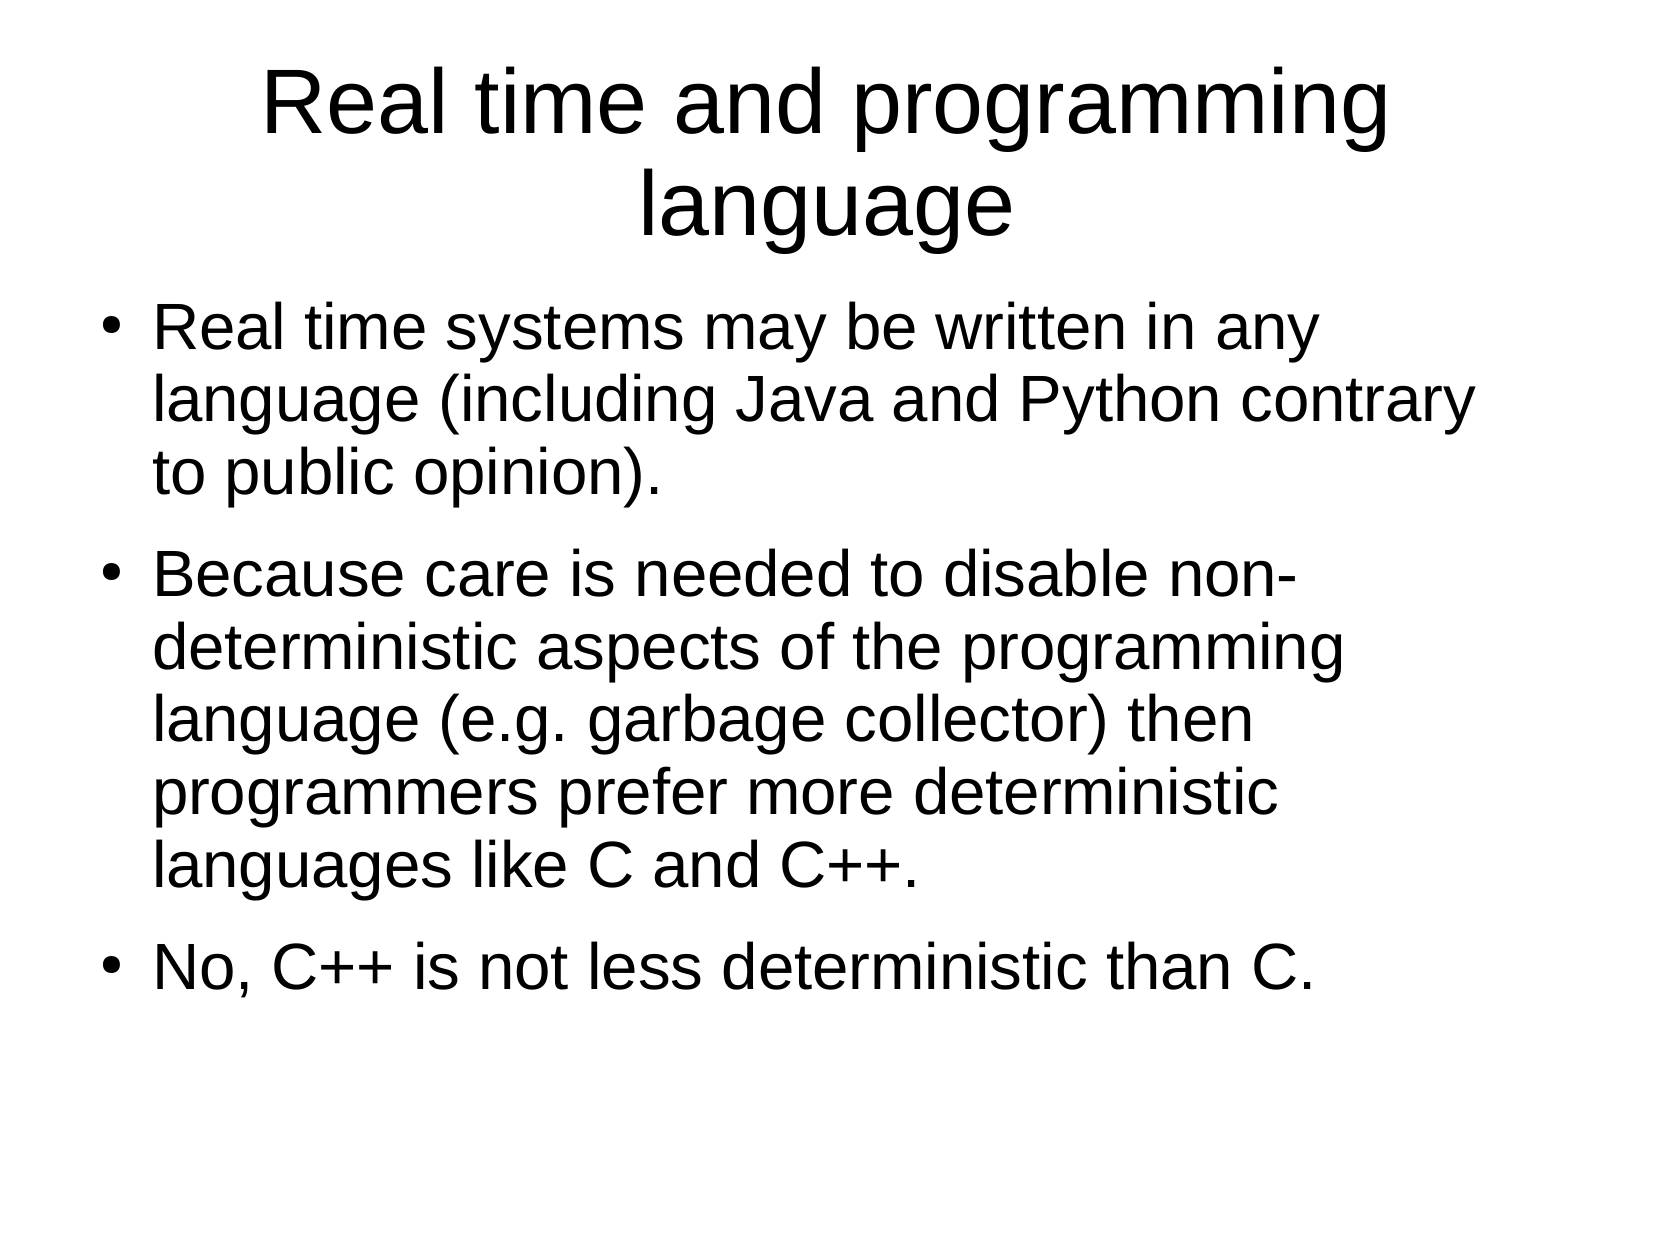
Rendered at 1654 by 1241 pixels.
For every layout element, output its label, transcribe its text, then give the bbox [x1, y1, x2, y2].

title Real time and programming language [82, 49, 1571, 257]
list Real time systems may be written in any language (including Java and Python contrary to public opinion). Because care is needed to disable non-deterministic aspects of the programming language (e.g. garbage collector) then programmers prefer more deterministic languages like C and C++. No, C++ is not less deterministic than C. [82, 290, 1538, 1010]
